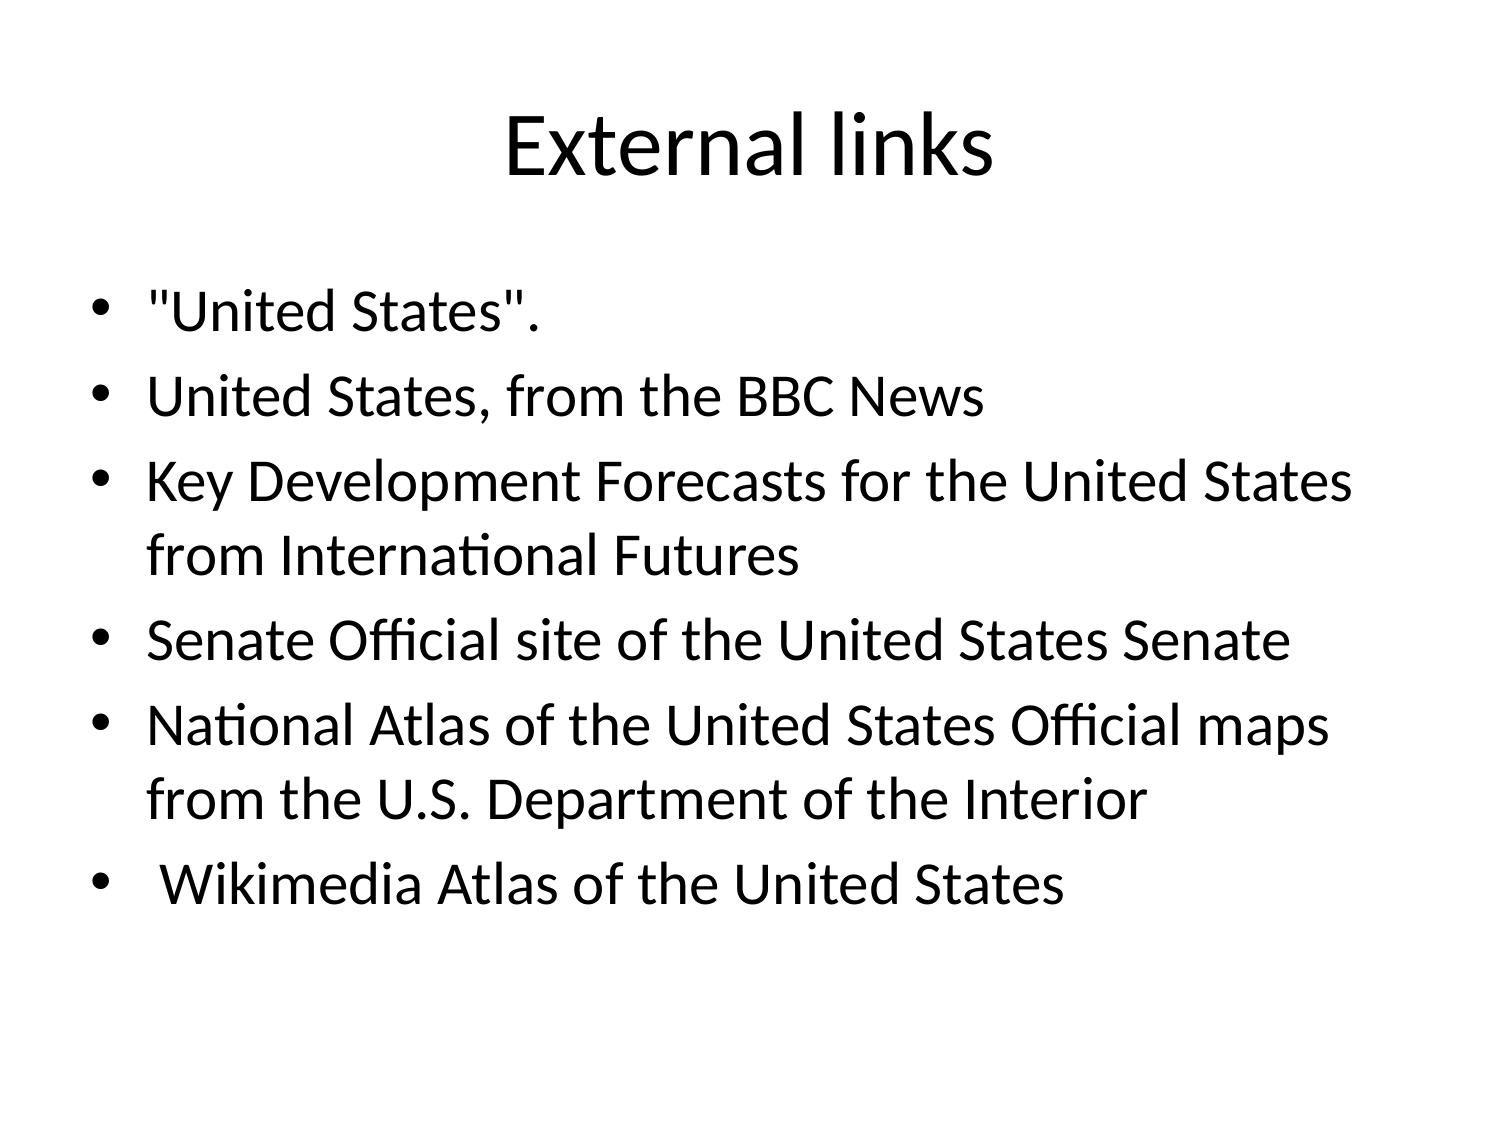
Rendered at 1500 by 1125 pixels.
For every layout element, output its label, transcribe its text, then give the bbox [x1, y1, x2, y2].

list "United States". United States, from the BBC News Key Development Forecasts for the United States from International Futures Senate Official site of the United States Senate National Atlas of the United States Official maps from the U.S. Department of the Interior Wikimedia Atlas of the United States [75, 262, 1425, 1005]
title External links [75, 45, 1425, 233]
